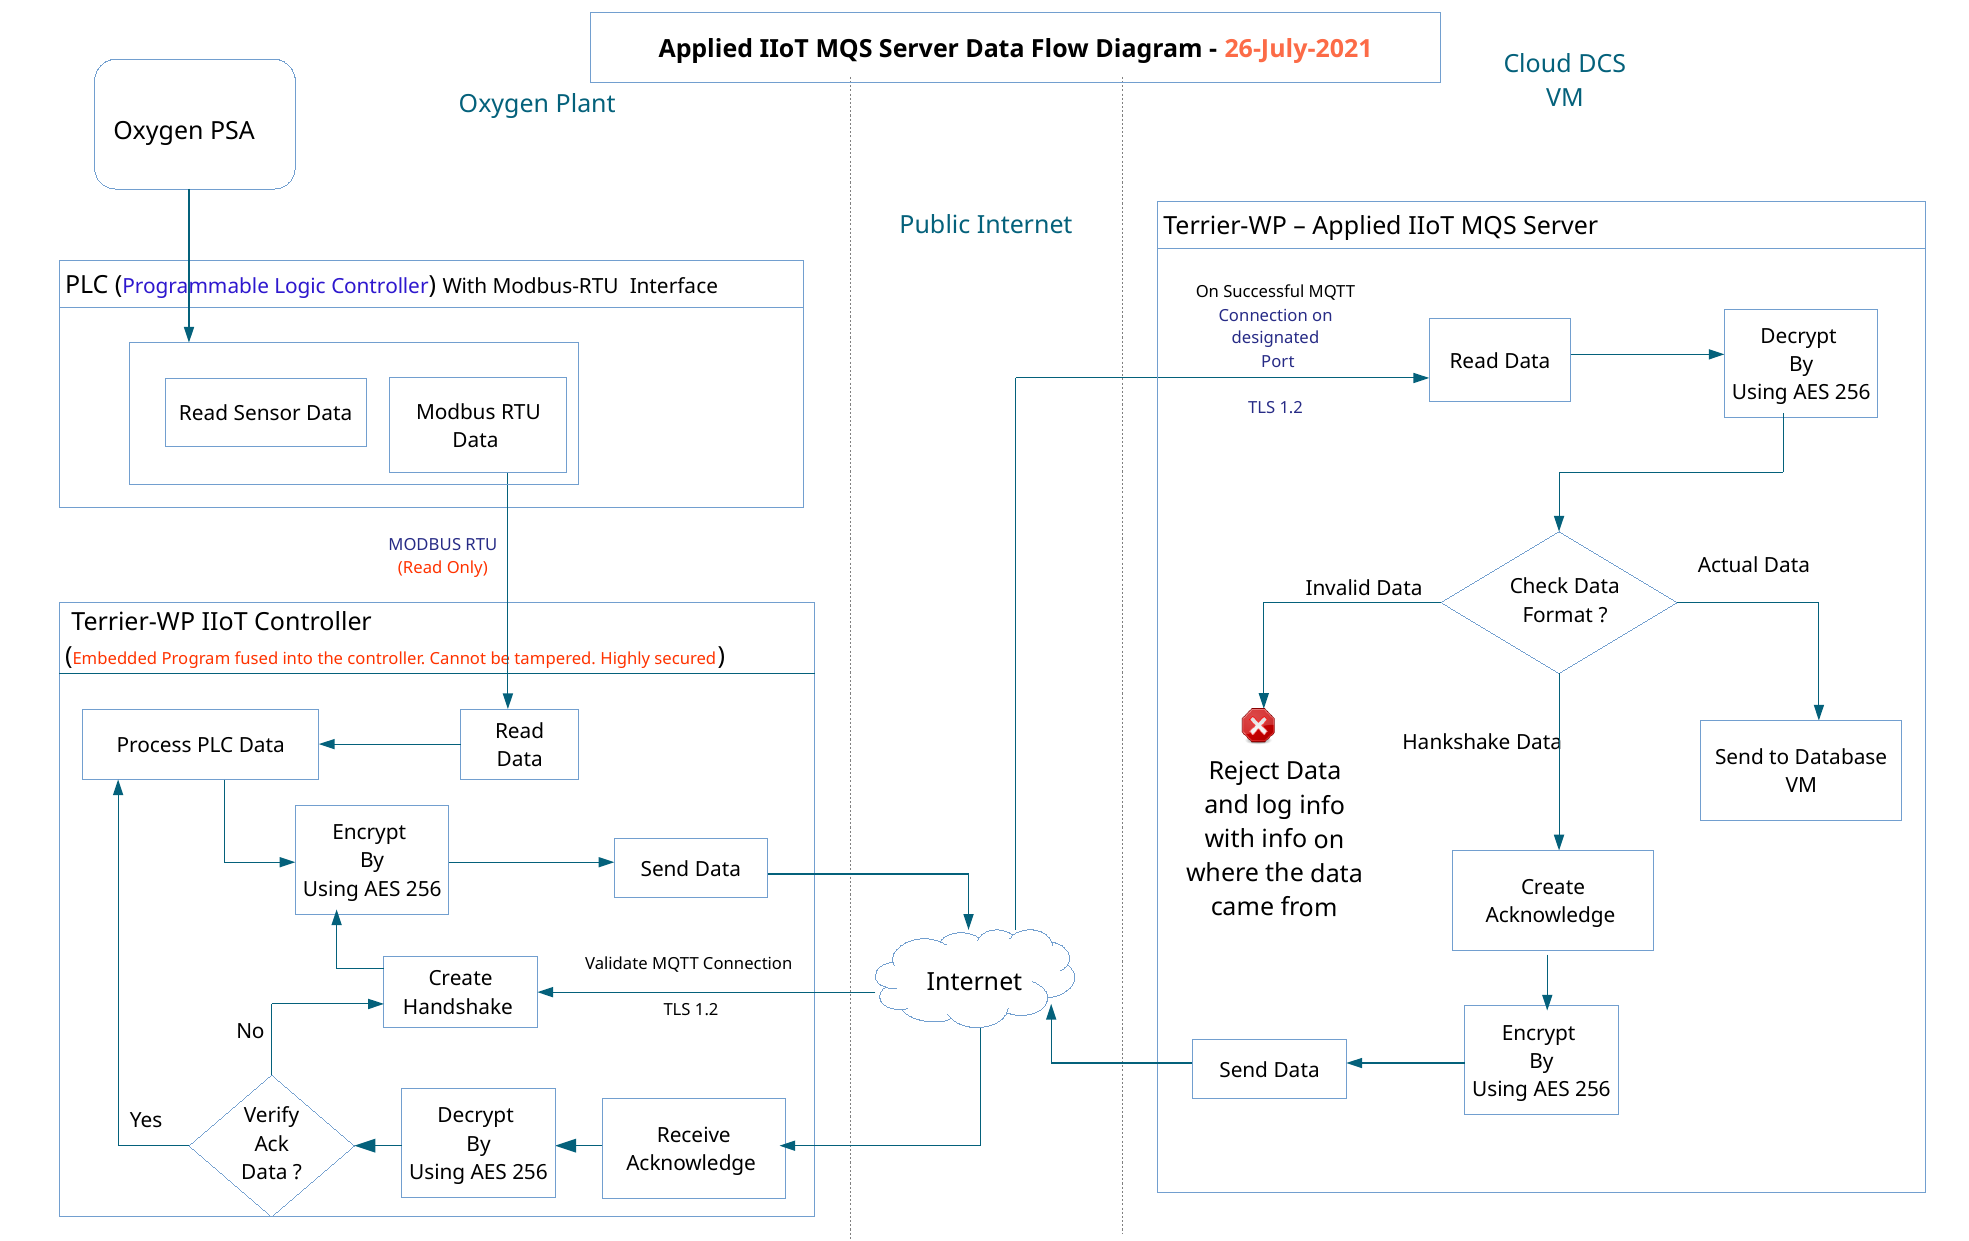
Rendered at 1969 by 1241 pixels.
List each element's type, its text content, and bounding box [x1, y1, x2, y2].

text_box Public Internet [874, 188, 1099, 260]
text_box Send Data [614, 838, 768, 898]
text_box Terrier-WP – Applied IIoT MQS Server [1157, 201, 1926, 249]
text_box Terrier-WP IIoT Controller (Embedded Program fused into the controller. Cannot be tampered. Highly secured) [59, 602, 507, 673]
text_box Terrier-WP IIoT Controller (Embedded Program fused into the controller. Cannot be tampered. Highly secured) [508, 602, 815, 673]
text_box Validate MQTT Connection TLS 1.2 [566, 944, 815, 1028]
text_box Process PLC Data [82, 709, 319, 780]
text_box Read Data [460, 709, 579, 780]
text_box Internet [909, 944, 1040, 1016]
text_box Encrypt By Using AES 256 [1464, 1005, 1619, 1115]
text_box Check Data Format ? [1476, 549, 1654, 650]
text_box Applied IIoT MQS Server Data Flow Diagram - 26-July-2021 [590, 12, 1441, 83]
text_box Receive Acknowledge [602, 1098, 786, 1199]
text_box Modbus RTU Data [389, 377, 567, 473]
text_box PLC (Programmable Logic Controller) With Modbus-RTU Interface [59, 260, 188, 308]
text_box Hankshake Data [1393, 691, 1559, 792]
text_box On Successful MQTT Connection on designated Port TLS 1.2 [1169, 284, 1382, 414]
text_box Oxygen PSA [94, 94, 296, 166]
text_box Read Sensor Data [165, 378, 367, 447]
text_box Decrypt By Using AES 256 [1724, 309, 1878, 418]
text_box Create Acknowledge [1452, 850, 1654, 951]
text_box Create Handshake [383, 956, 538, 1028]
text_box Read Data [1429, 318, 1571, 402]
text_box No [230, 1010, 288, 1052]
text_box Send Data [1192, 1039, 1347, 1099]
text_box Oxygen Plant [425, 67, 650, 139]
text_box Hankshake Data [1560, 691, 1571, 792]
picture [1240, 708, 1276, 745]
text_box Decrypt By Using AES 256 [401, 1088, 556, 1198]
text_box PLC (Programmable Logic Controller) With Modbus-RTU Interface [190, 260, 804, 308]
text_box Actual Data [1665, 514, 1843, 615]
text_box Invalid Data [1275, 555, 1453, 620]
text_box Send to Database VM [1700, 720, 1902, 821]
text_box Reject Data and log info with info on where the data came from [1179, 746, 1371, 965]
text_box Encrypt By Using AES 256 [295, 805, 449, 915]
text_box MODBUS RTU (Read Only) [330, 520, 556, 591]
text_box Verify Ack Data ? [218, 1097, 325, 1189]
text_box Cloud DCS VM [1476, 44, 1654, 115]
text_box Yes [124, 1100, 184, 1138]
